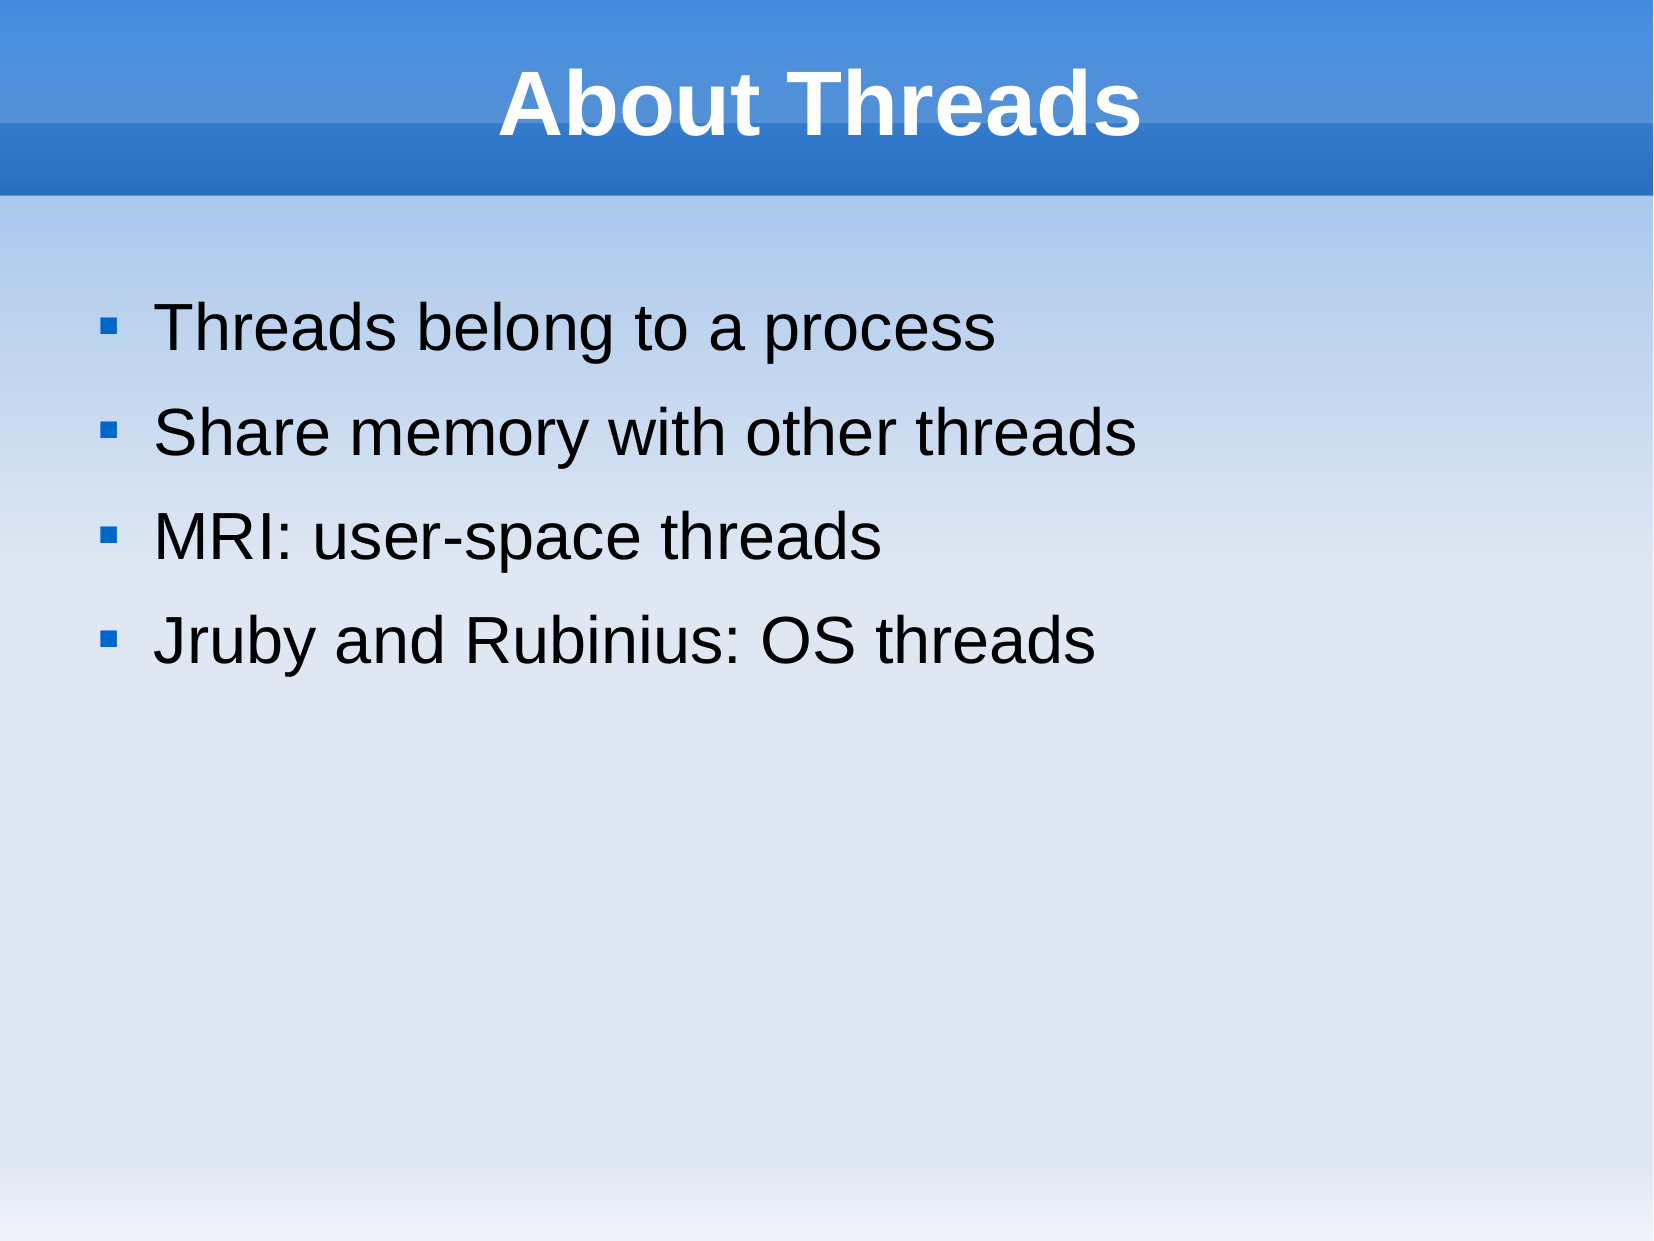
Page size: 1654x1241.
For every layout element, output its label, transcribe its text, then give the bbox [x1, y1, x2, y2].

picture [0, 0, 1654, 1241]
title About Threads [76, 7, 1565, 200]
list Threads belong to a process Share memory with other threads MRI: user-space threads Jruby and Rubinius: OS threads [82, 290, 1571, 1095]
